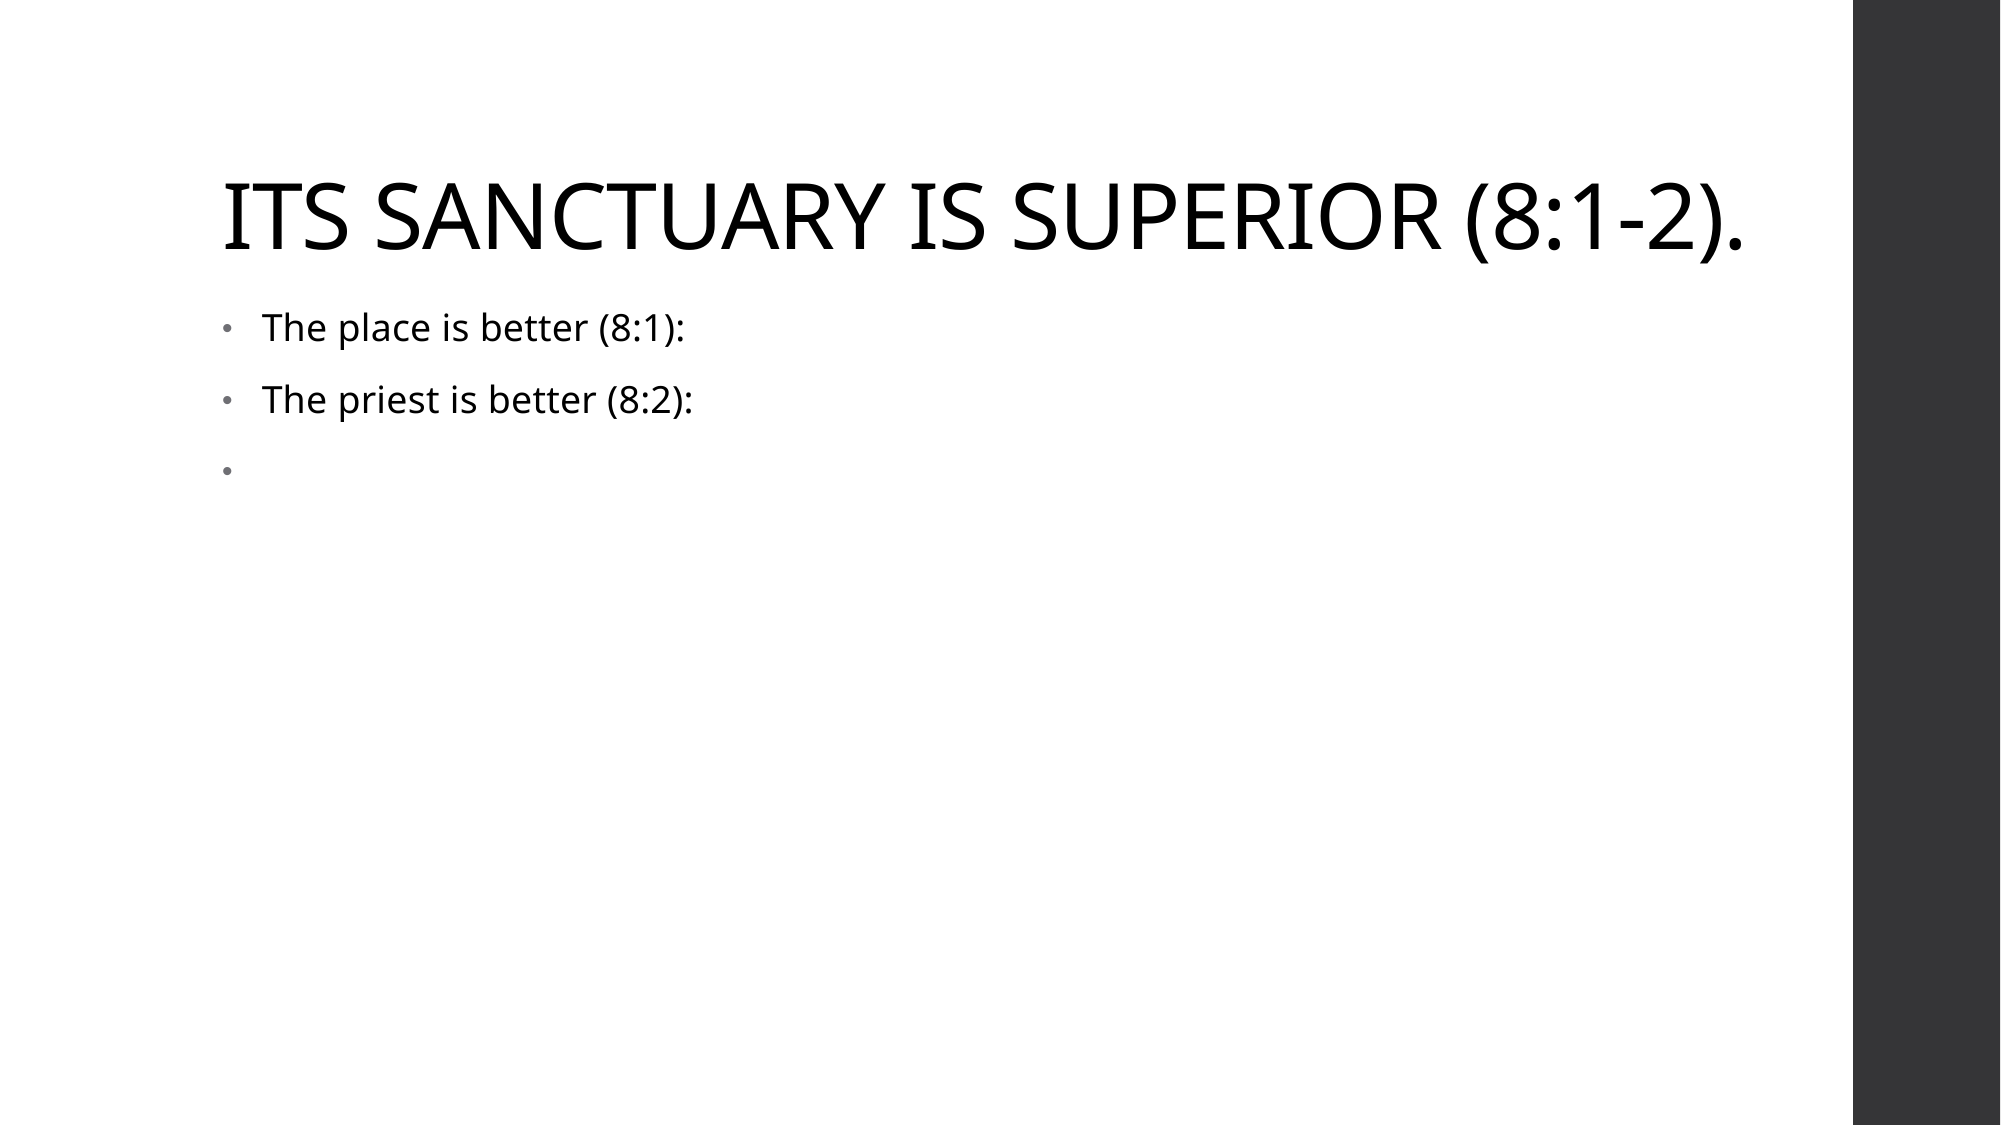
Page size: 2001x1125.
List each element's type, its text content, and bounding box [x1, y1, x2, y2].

list The place is better (8:1): The priest is better (8:2): [206, 299, 1617, 1014]
title ITS SANCTUARY IS SUPERIOR (8:1-2). [206, 60, 1797, 278]
